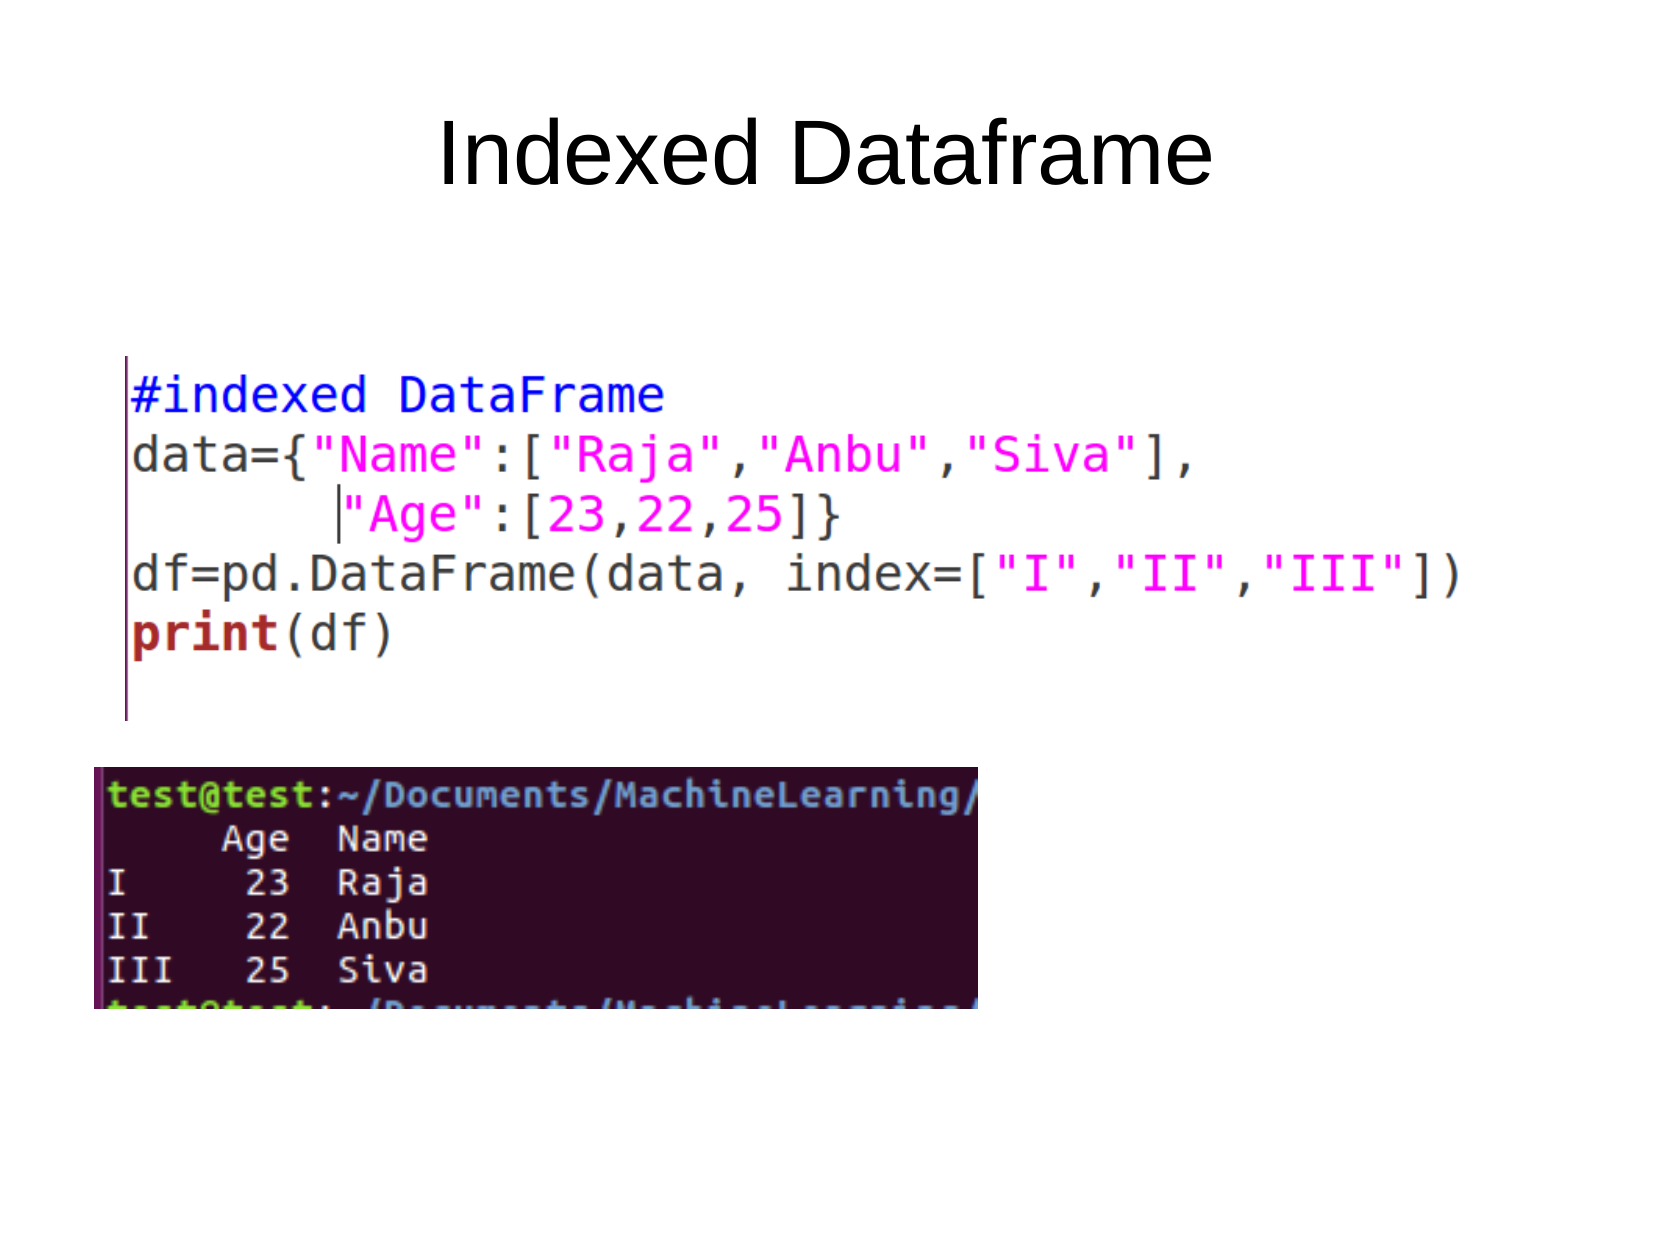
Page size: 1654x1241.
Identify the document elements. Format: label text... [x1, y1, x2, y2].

picture [125, 356, 1501, 721]
picture [94, 767, 978, 1010]
title Indexed Dataframe [82, 49, 1571, 257]
